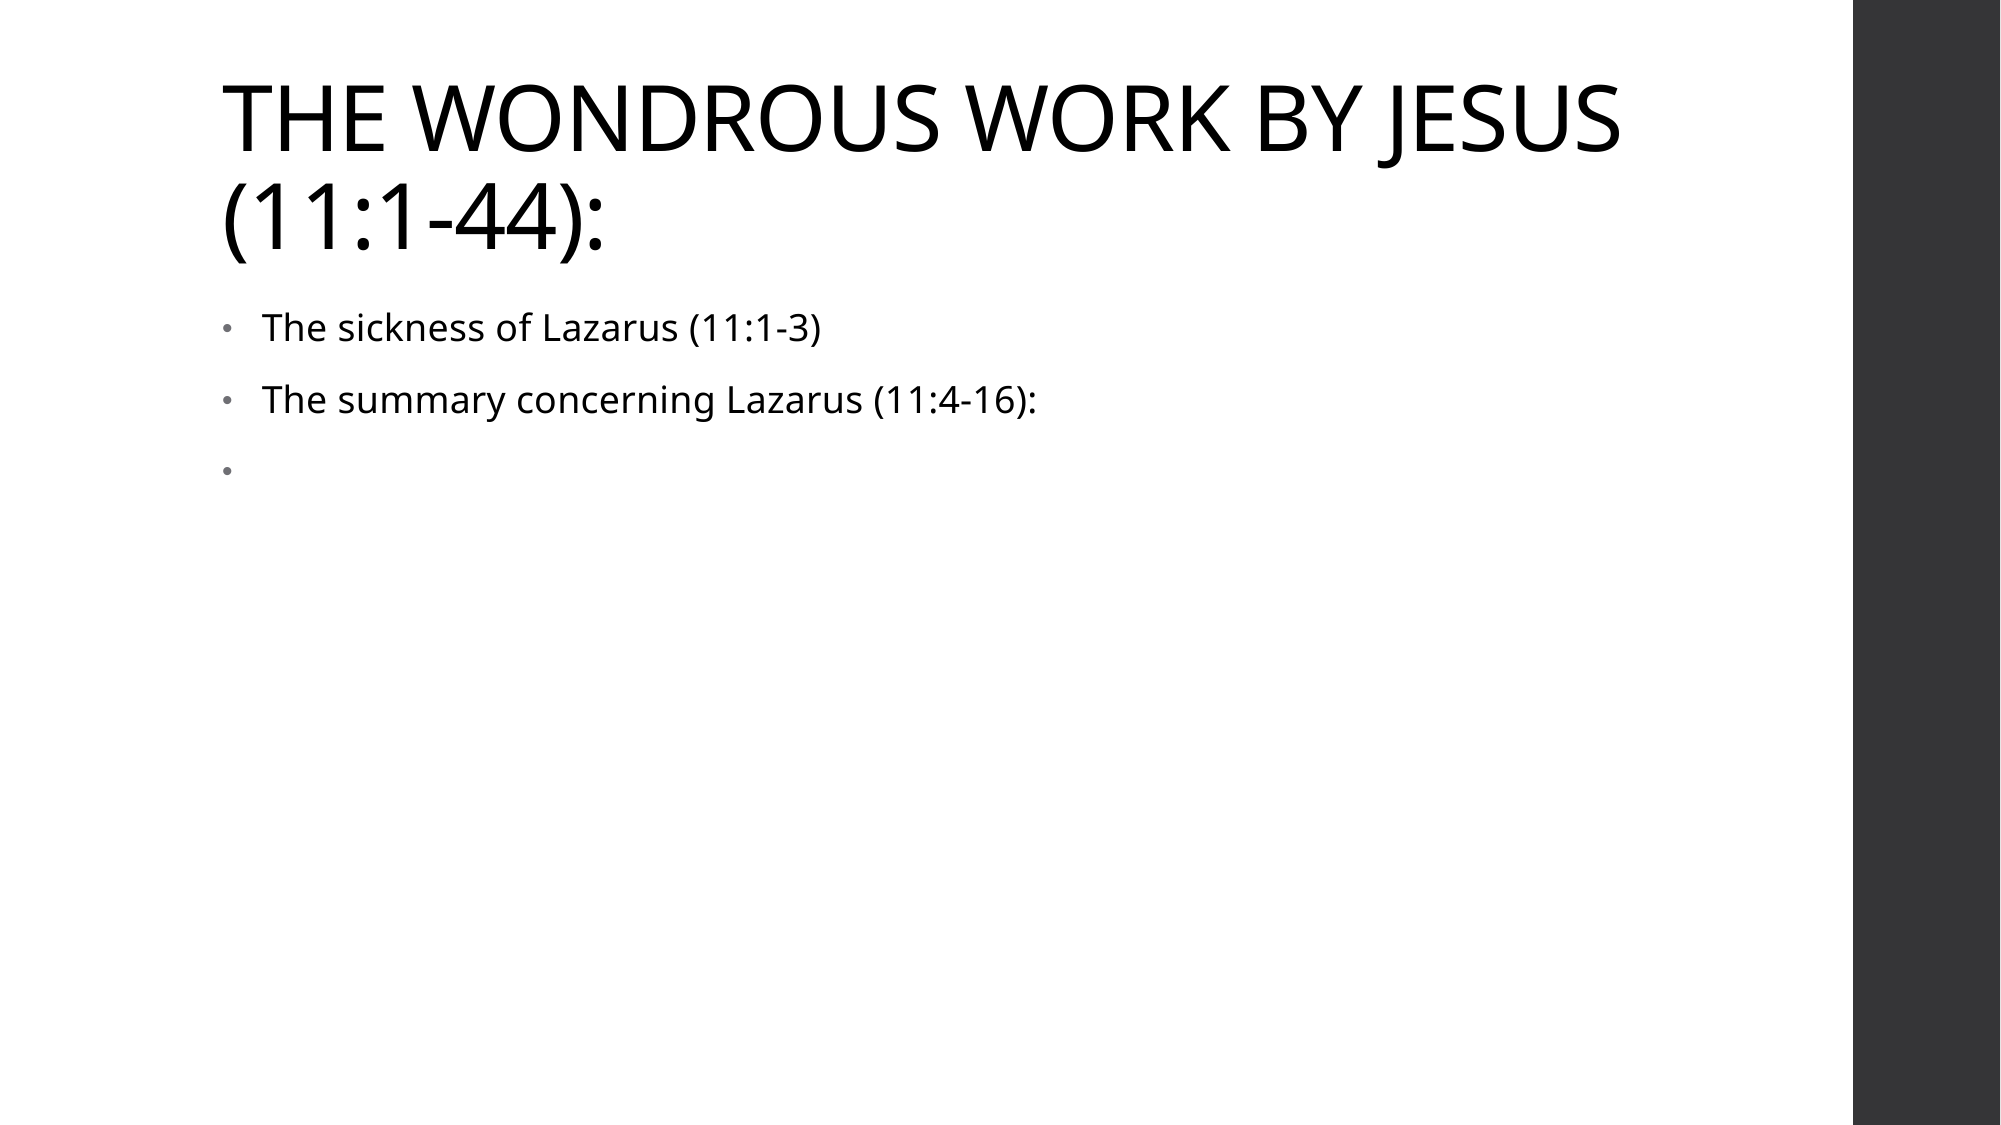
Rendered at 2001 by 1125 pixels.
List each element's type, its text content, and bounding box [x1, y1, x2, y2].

title THE WONDROUS WORK BY JESUS (11:1-44): [206, 60, 1797, 278]
list The sickness of Lazarus (11:1-3) The summary concerning Lazarus (11:4-16): [206, 299, 1617, 1014]
